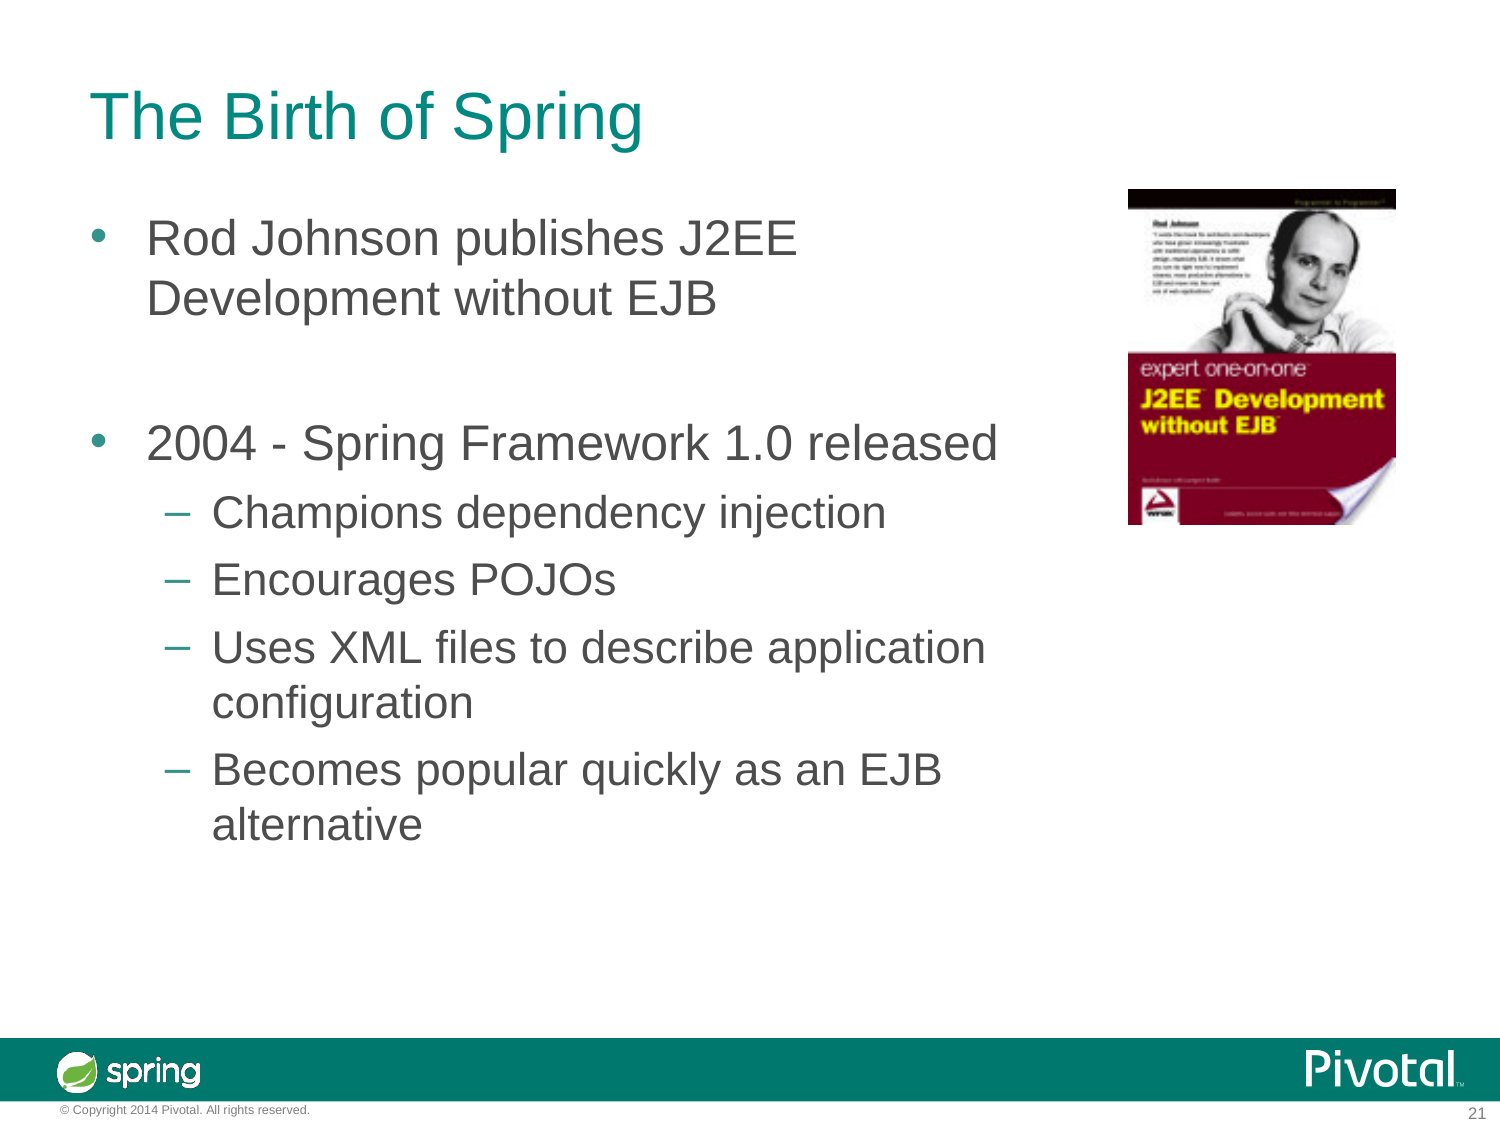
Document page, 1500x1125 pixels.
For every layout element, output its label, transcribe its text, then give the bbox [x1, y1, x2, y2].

title The Birth of Spring [75, 45, 1426, 180]
picture [32, 1041, 210, 1103]
list Rod Johnson publishes J2EE Development without EJB 2004 - Spring Framework 1.0 released Champions dependency injection Encourages POJOs Uses XML files to describe application configuration Becomes popular quickly as an EJB alternative [75, 197, 1111, 858]
picture [1128, 189, 1396, 526]
picture [1306, 1050, 1464, 1087]
